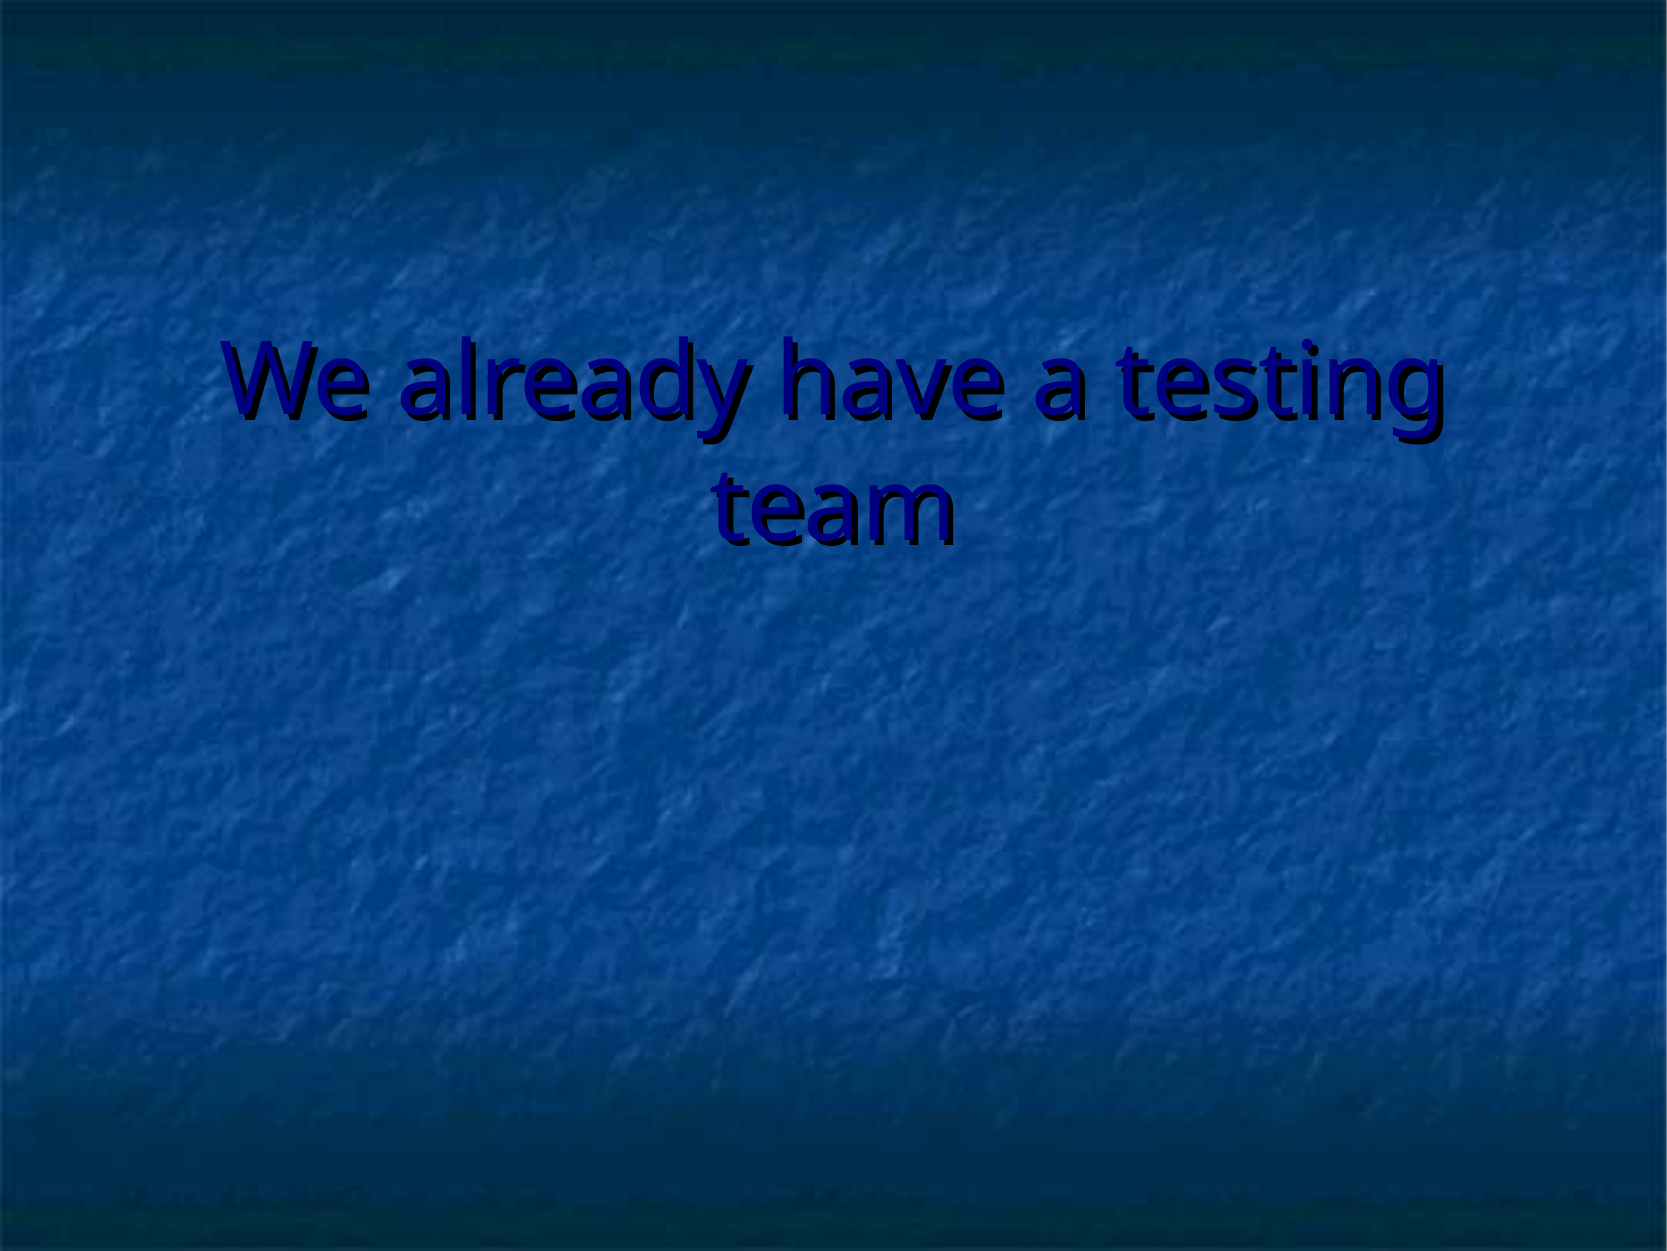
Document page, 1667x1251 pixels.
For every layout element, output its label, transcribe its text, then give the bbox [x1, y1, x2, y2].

picture [0, 0, 1667, 1251]
title We already have a testing team [125, 305, 1542, 640]
